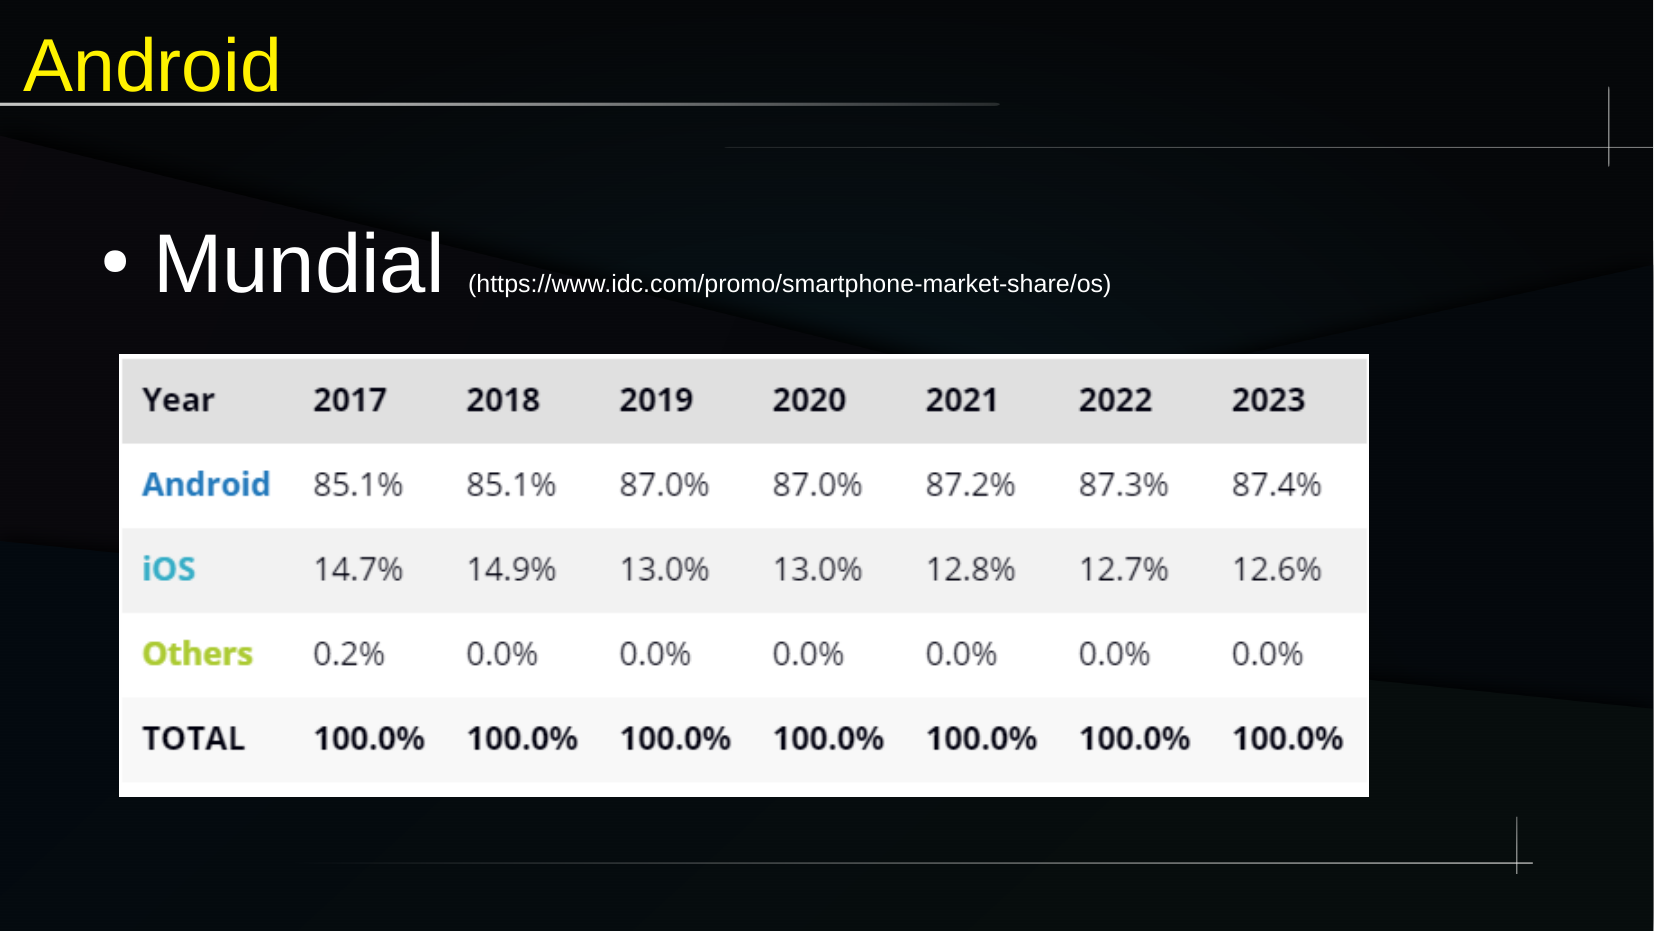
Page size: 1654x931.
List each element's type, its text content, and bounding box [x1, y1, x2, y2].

title Android [23, 11, 1589, 119]
picture [0, 0, 1654, 931]
list Mundial (https://www.idc.com/promo/smartphone-market-share/os) [82, 217, 1229, 758]
